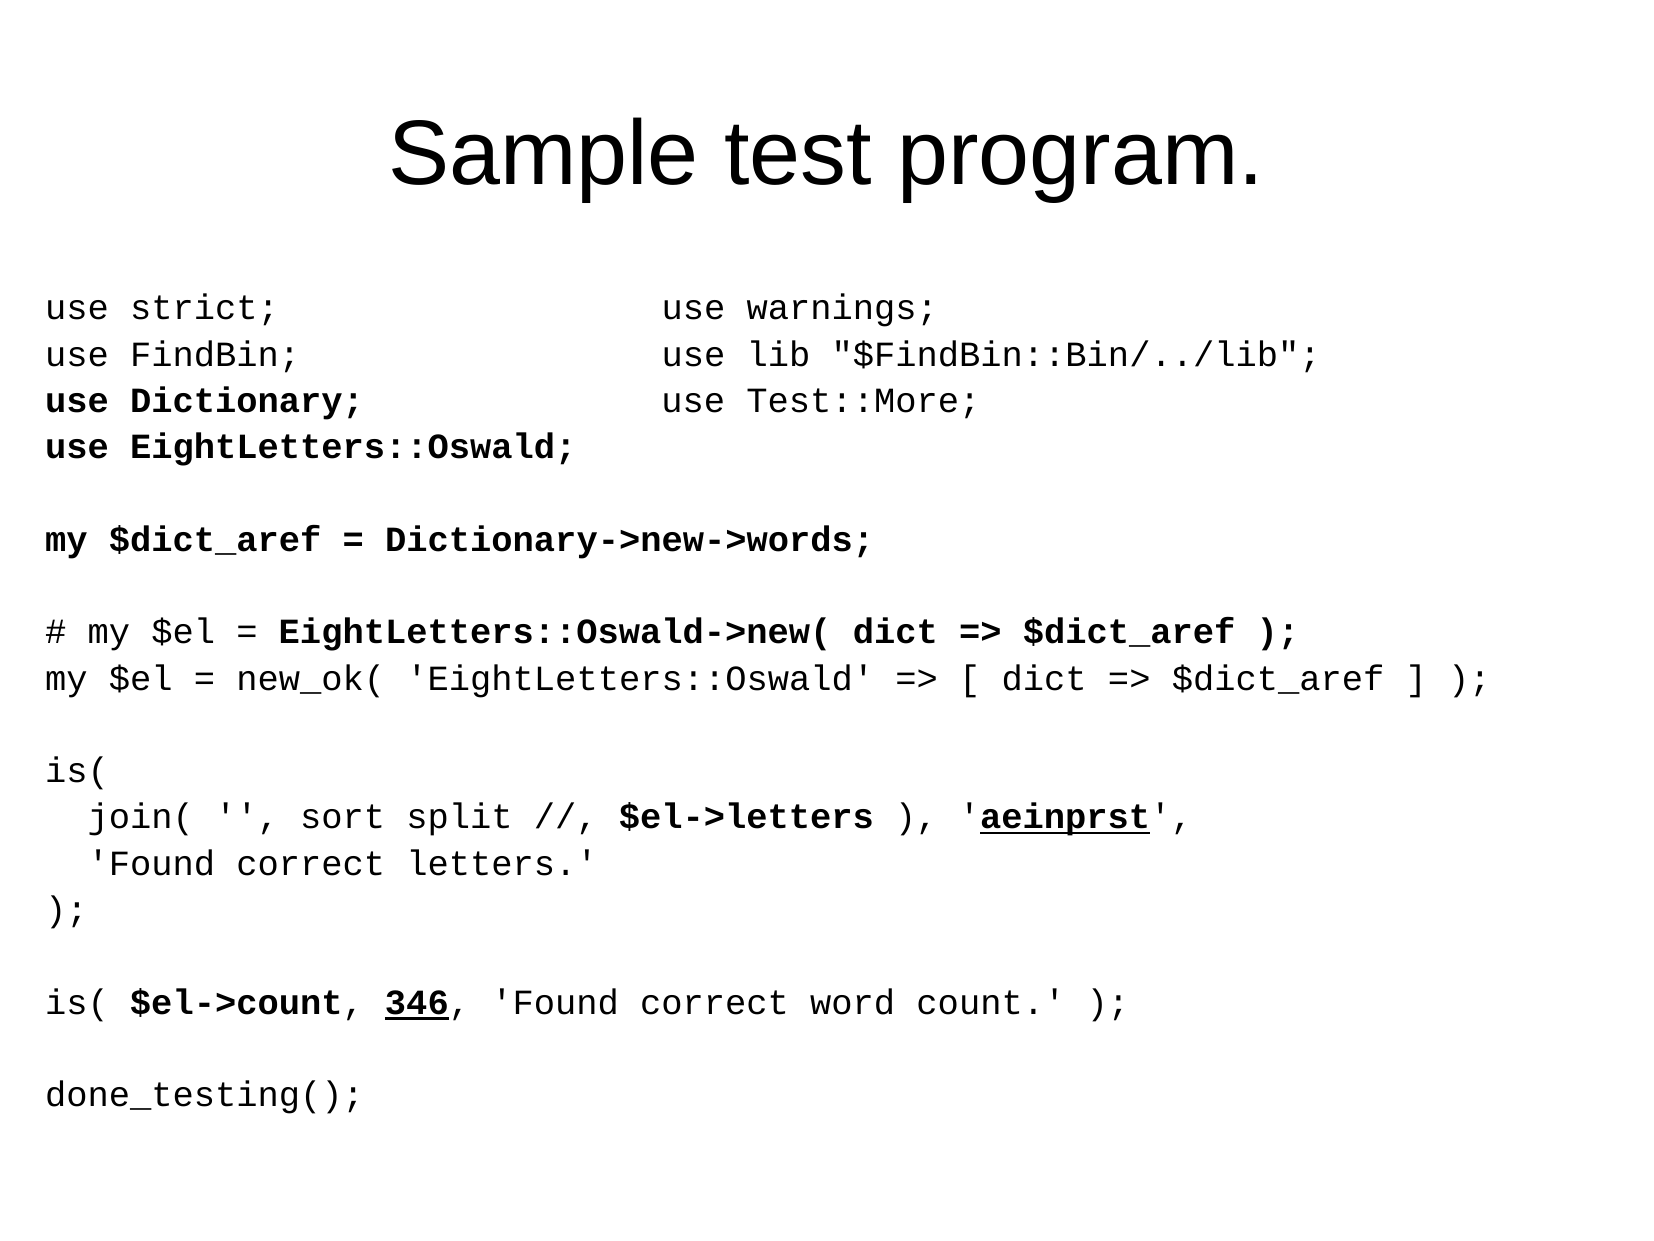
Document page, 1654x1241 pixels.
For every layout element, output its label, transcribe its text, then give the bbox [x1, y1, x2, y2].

list use strict; use warnings; use FindBin; use lib "$FindBin::Bin/../lib"; use Dictionary; use Test::More; use EightLetters::Oswald; my $dict_aref = Dictionary->new->words; # my $el = EightLetters::Oswald->new( dict => $dict_aref ); my $el = new_ok( 'EightLetters::Oswald' => [ dict => $dict_aref ] ); is( join( '', sort split //, $el->letters ), 'aeinprst', 'Found correct letters.' ); is( $el->count, 346, 'Found correct word count.' ); done_testing(); [45, 290, 1606, 1141]
title Sample test program. [82, 49, 1571, 257]
